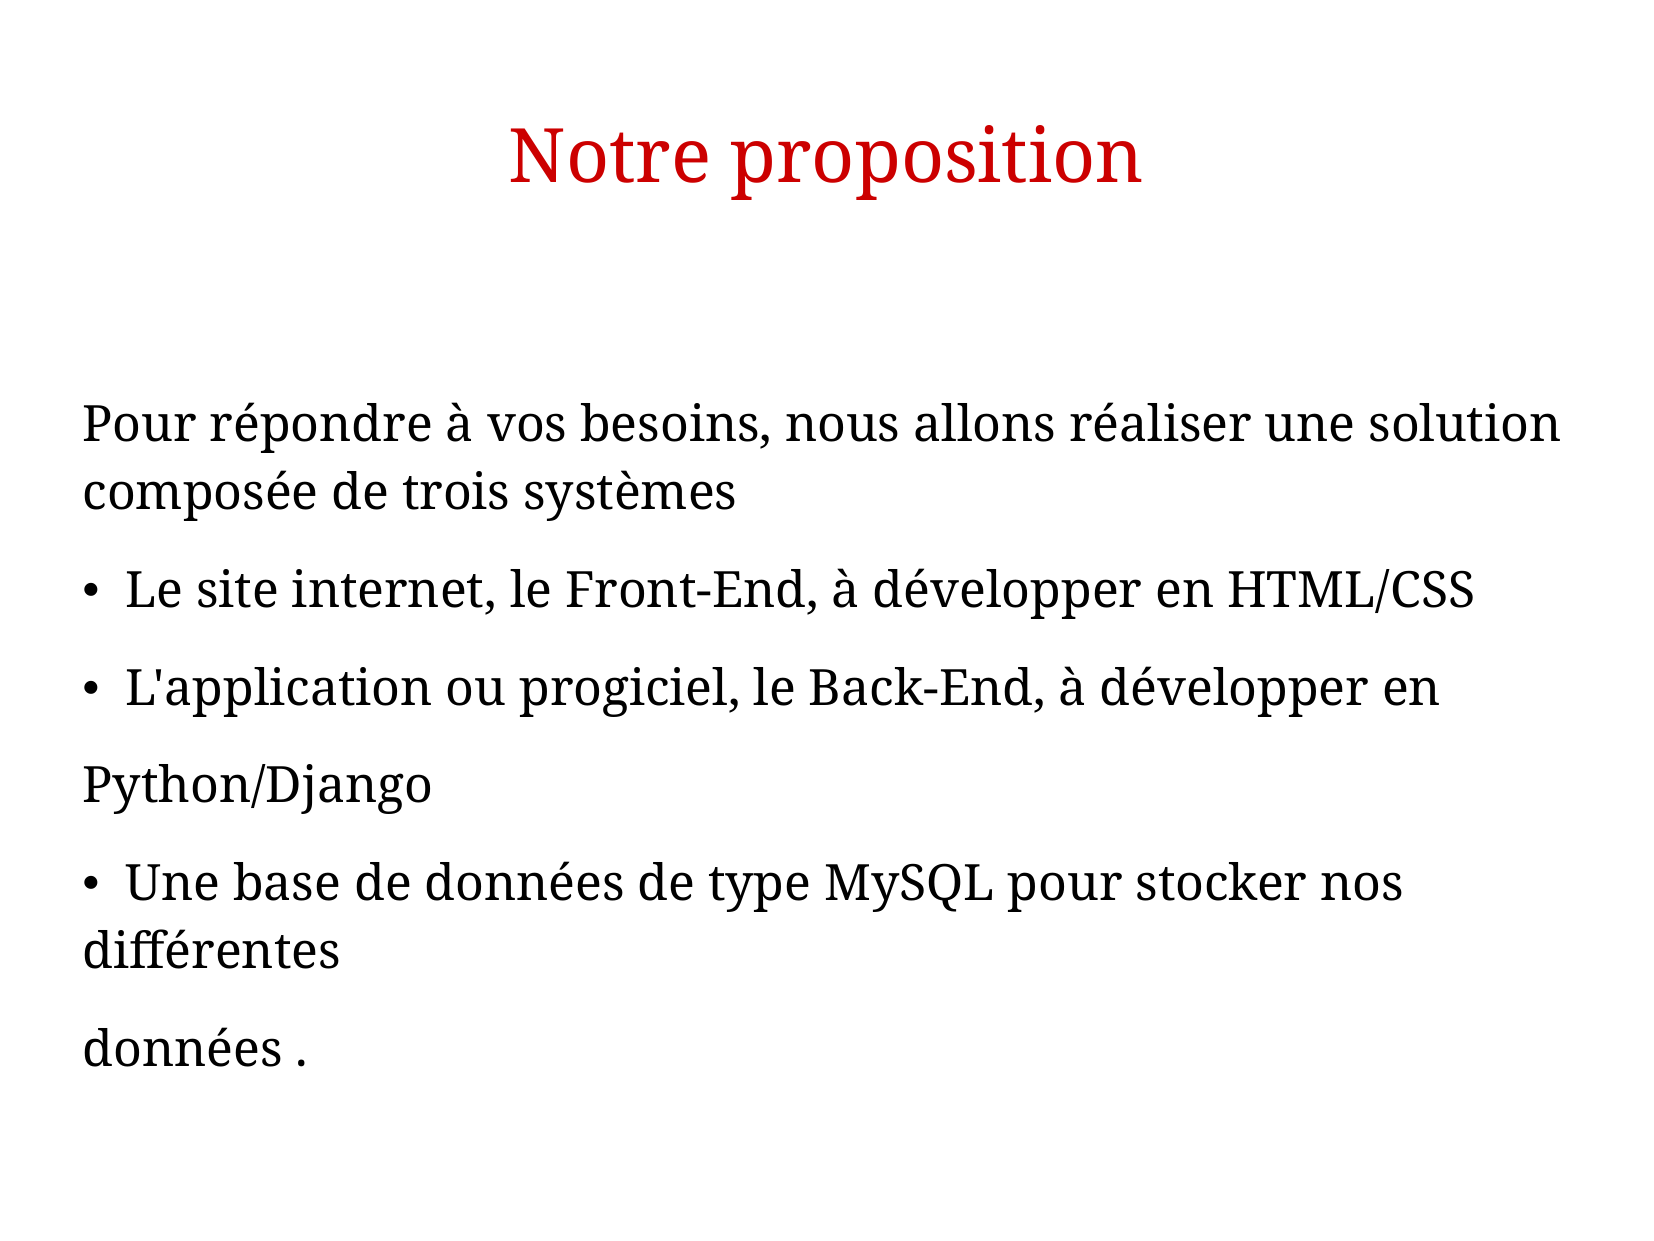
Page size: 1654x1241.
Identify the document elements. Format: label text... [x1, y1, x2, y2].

list Pour répondre à vos besoins, nous allons réaliser une solution composée de trois systèmes • Le site internet, le Front-End, à développer en HTML/CSS • L'application ou progiciel, le Back-End, à développer en Python/Django • Une base de données de type MySQL pour stocker nos différentes données . [82, 290, 1571, 1109]
title Notre proposition [82, 49, 1571, 257]
